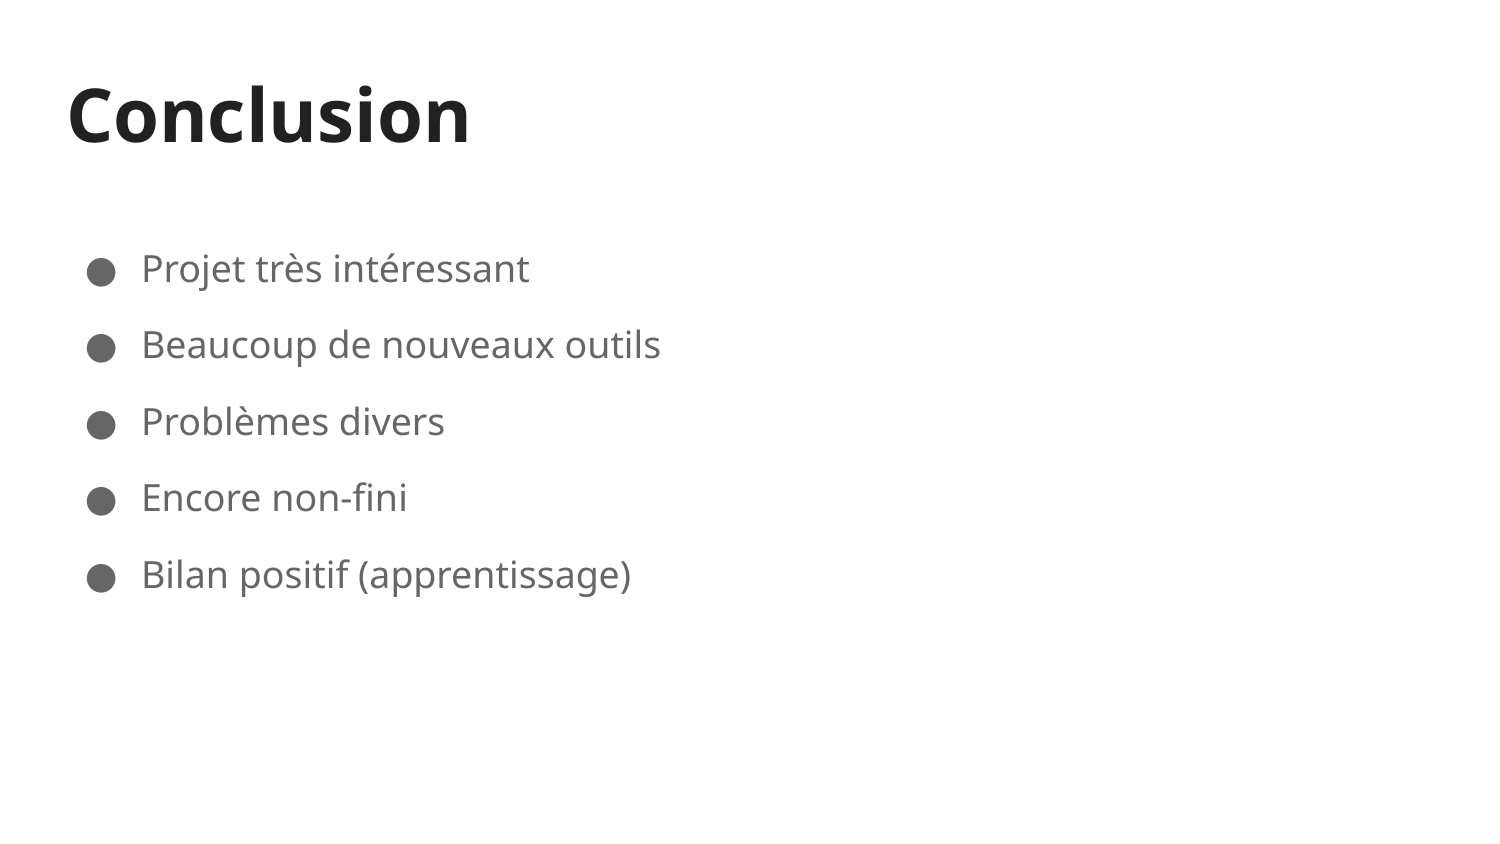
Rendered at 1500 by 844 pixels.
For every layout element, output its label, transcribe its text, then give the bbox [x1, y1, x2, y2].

list Projet très intéressant Beaucoup de nouveaux outils Problèmes divers Encore non-fini Bilan positif (apprentissage) [51, 201, 1449, 750]
title Conclusion [51, 48, 1449, 180]
